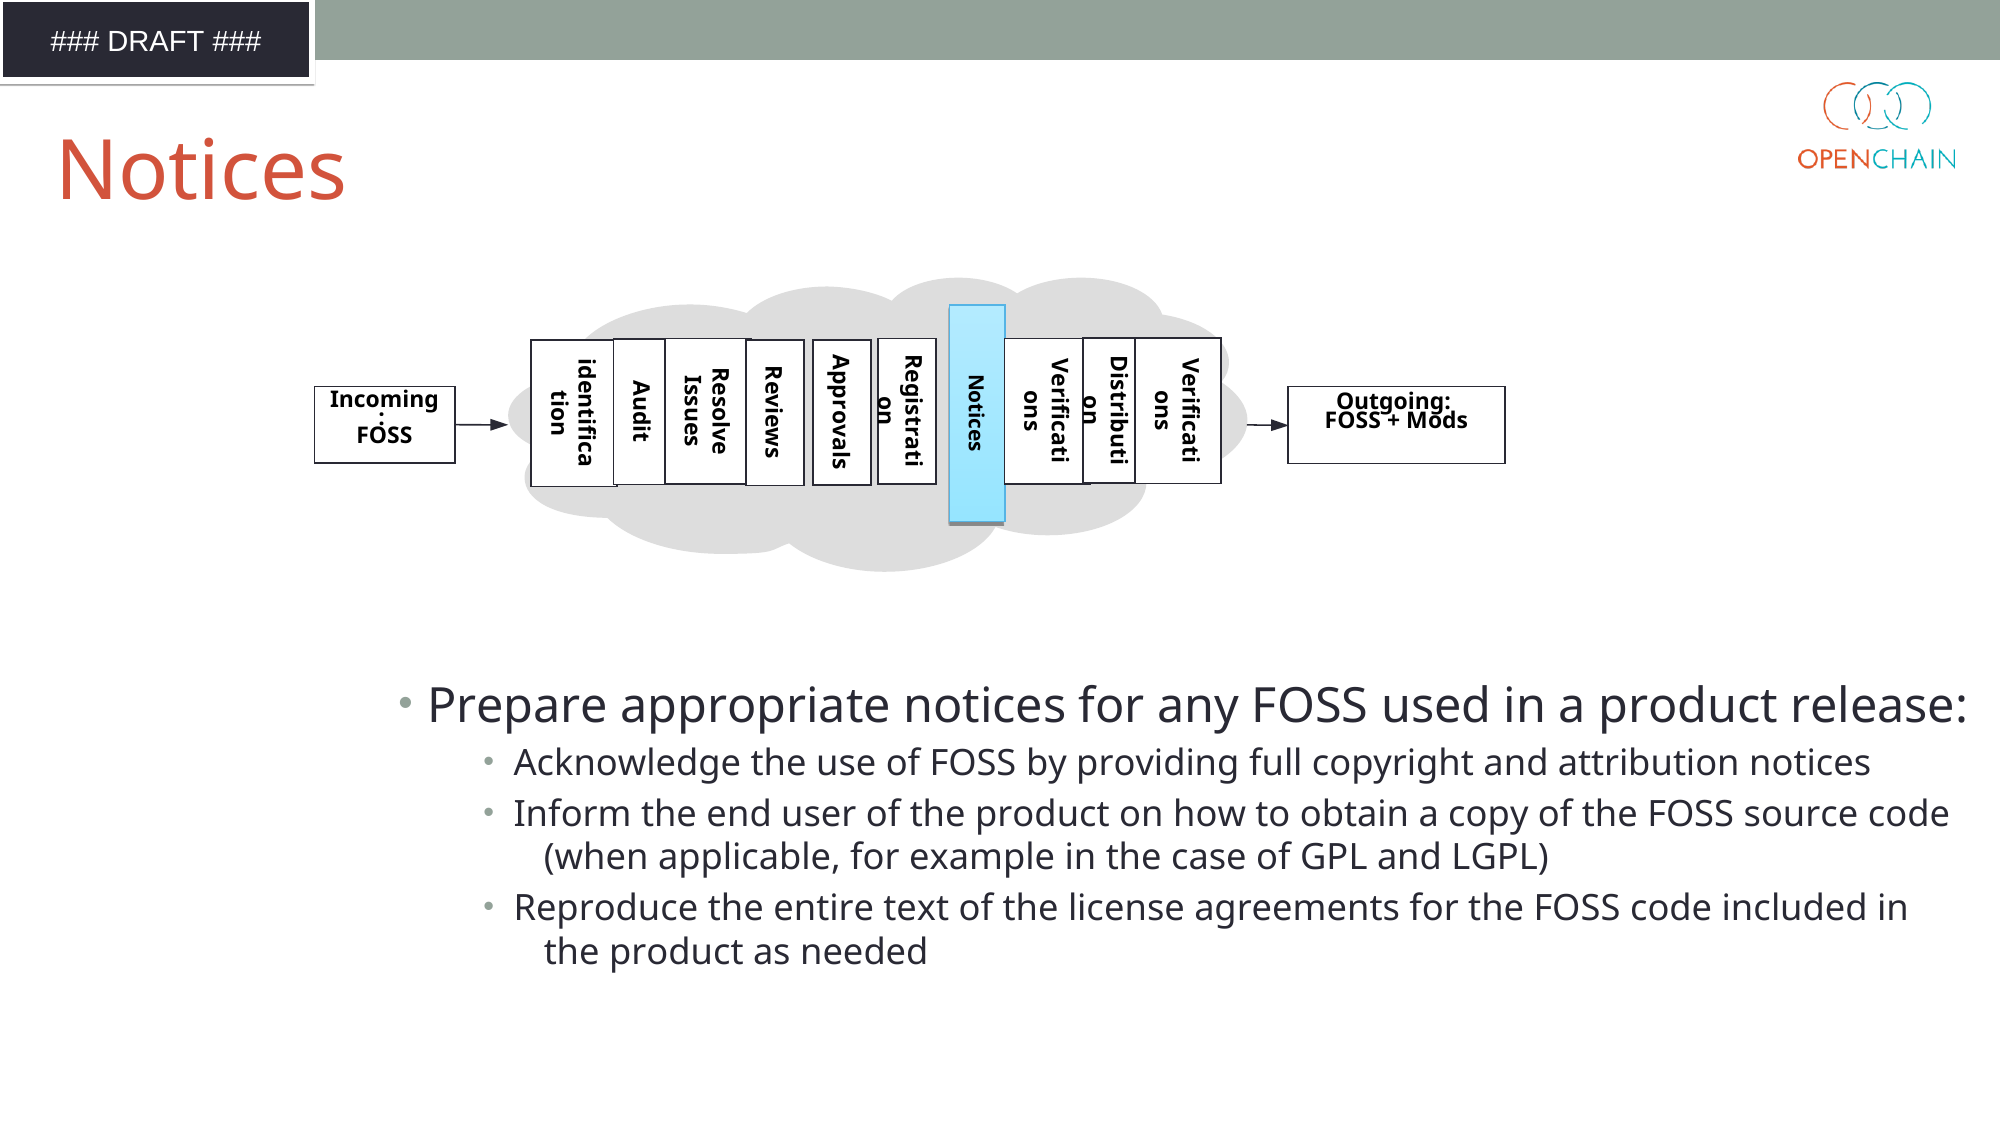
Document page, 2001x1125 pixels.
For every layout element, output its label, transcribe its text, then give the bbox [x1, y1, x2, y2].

text_box Outgoing: FOSS + Mods [1288, 387, 1505, 464]
list Prepare appropriate notices for any FOSS used in a product release: Acknowledge the use of FOSS by providing full copyright and attribution notices Inform the end user of the product on how to obtain a copy of the FOSS source code (when applicable, for example in the case of GPL and LGPL) Reproduce the entire text of the license agreements for the FOSS code included in the product as needed [357, 643, 2000, 1055]
text_box Registration [878, 339, 936, 484]
text_box Distribution [1083, 338, 1135, 483]
text_box [524, 277, 1217, 572]
text_box Reviews [746, 340, 804, 485]
text_box Verifications [1004, 339, 1090, 484]
text_box Audit [613, 339, 672, 485]
text_box Notices [949, 305, 1005, 522]
text_box [1221, 342, 1248, 460]
text_box [508, 386, 531, 445]
text_box identification [531, 340, 617, 487]
text_box Incoming: FOSS [314, 386, 455, 463]
text_box Notices [40, 84, 1841, 248]
text_box Verifications [1135, 338, 1221, 483]
text_box Resolve Issues [665, 339, 751, 484]
text_box Approvals [813, 340, 871, 485]
